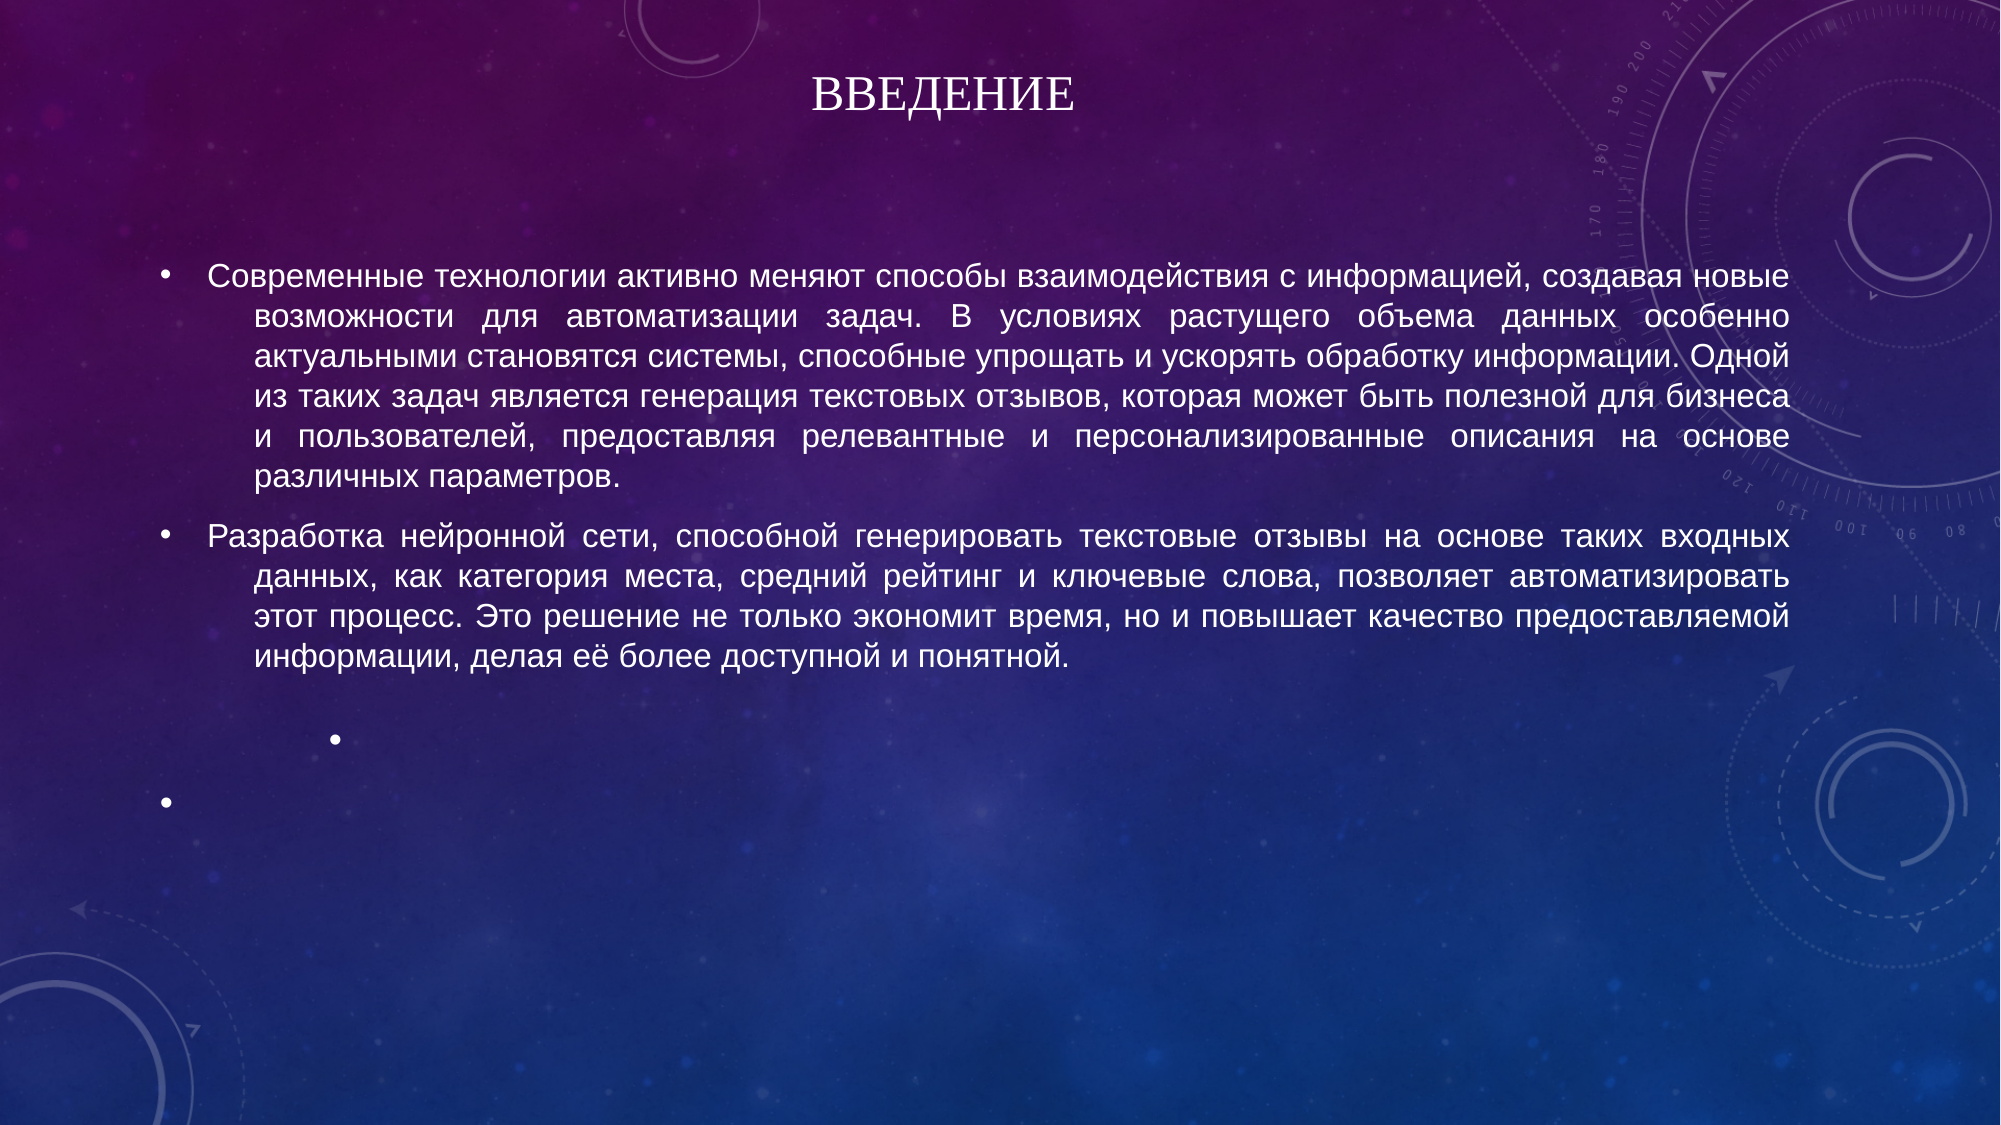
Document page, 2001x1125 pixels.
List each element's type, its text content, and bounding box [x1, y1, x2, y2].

title Введение [112, 52, 1775, 128]
list Современные технологии активно меняют способы взаимодействия с информацией, создавая новые возможности для автоматизации задач. В условиях растущего объема данных особенно актуальными становятся системы, способные упрощать и ускорять обработку информации. Одной из таких задач является генерация текстовых отзывов, которая может быть полезной для бизнеса и пользователей, предоставляя релевантные и персонализированные описания на основе различных параметров. Разработка нейронной сети, способной генерировать текстовые отзывы на основе таких входных данных, как категория места, средний рейтинг и ключевые слова, позволяет автоматизировать этот процесс. Это решение не только экономит время, но и повышает качество предоставляемой информации, делая её более доступной и понятной. [145, 240, 1808, 840]
